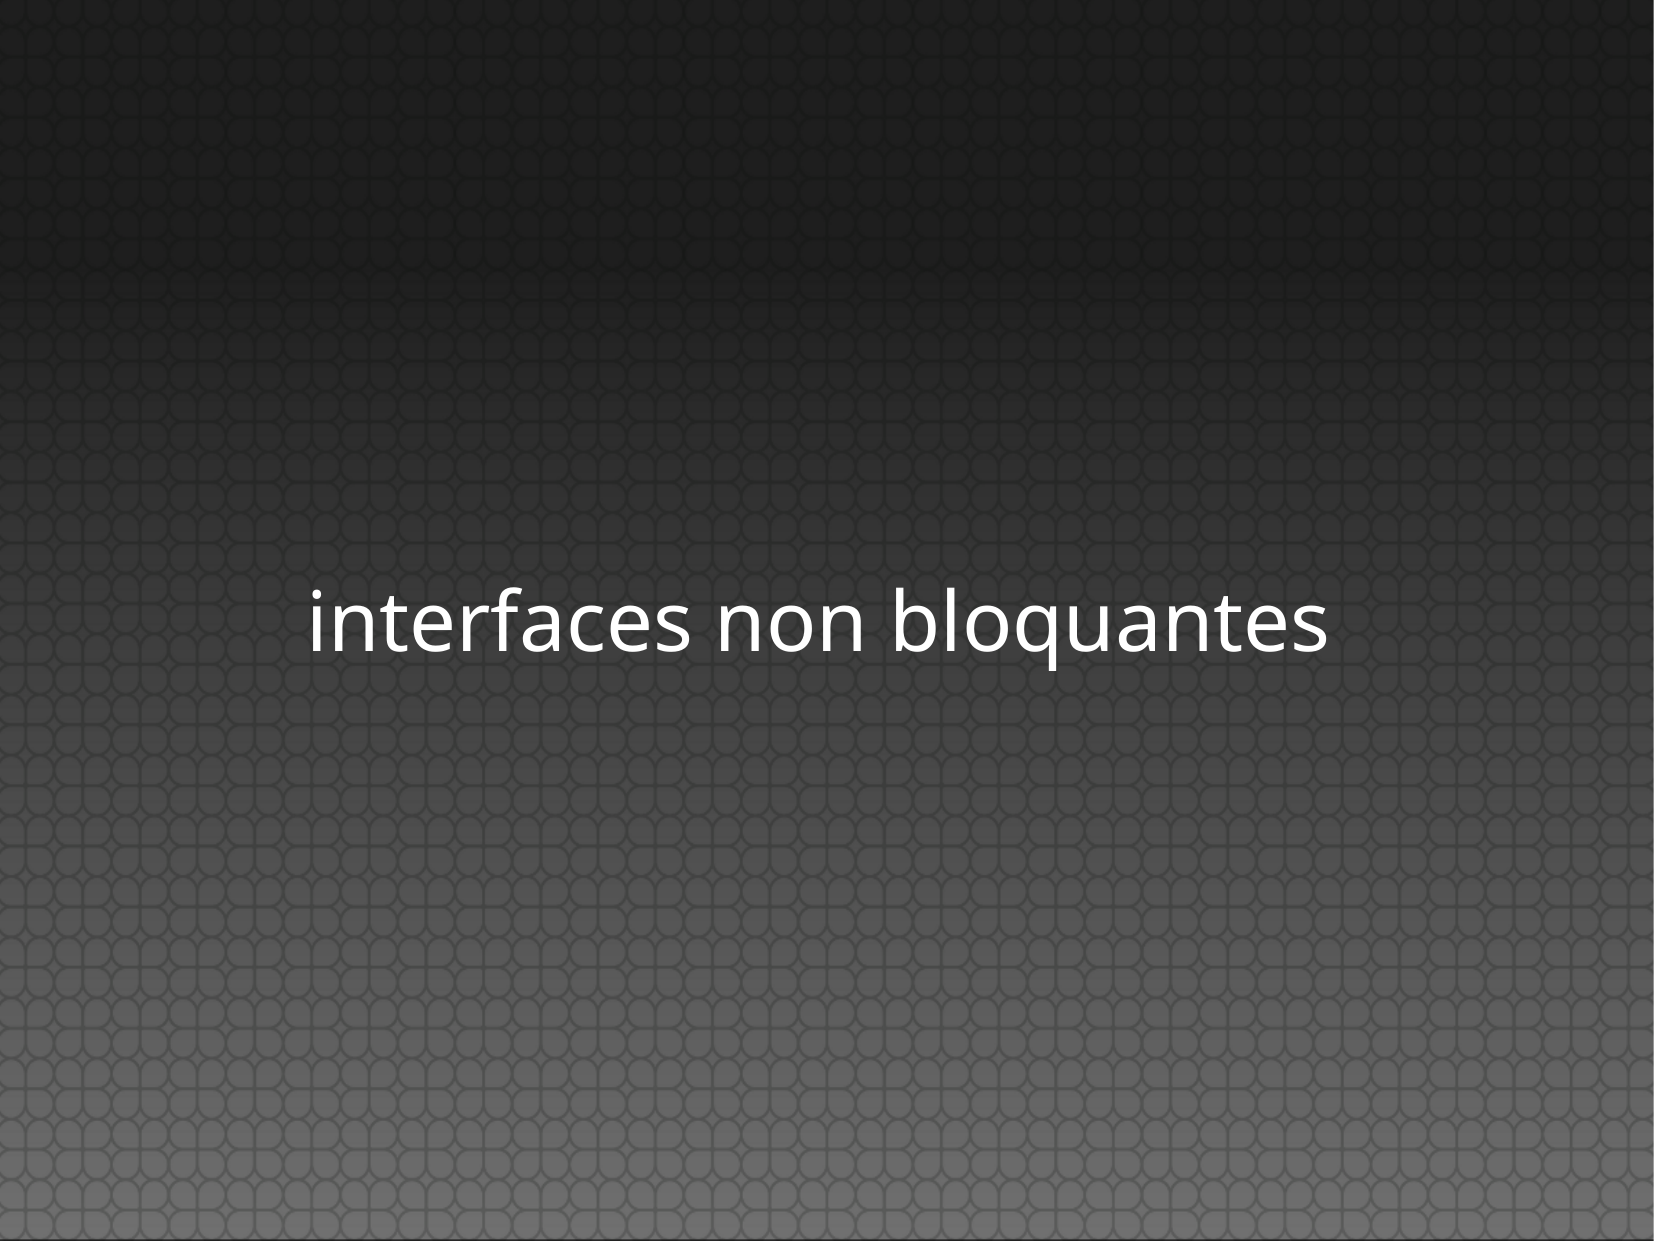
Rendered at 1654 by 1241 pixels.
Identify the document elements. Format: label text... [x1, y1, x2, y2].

picture [0, 0, 1654, 1241]
title interfaces non bloquantes [75, 525, 1564, 713]
